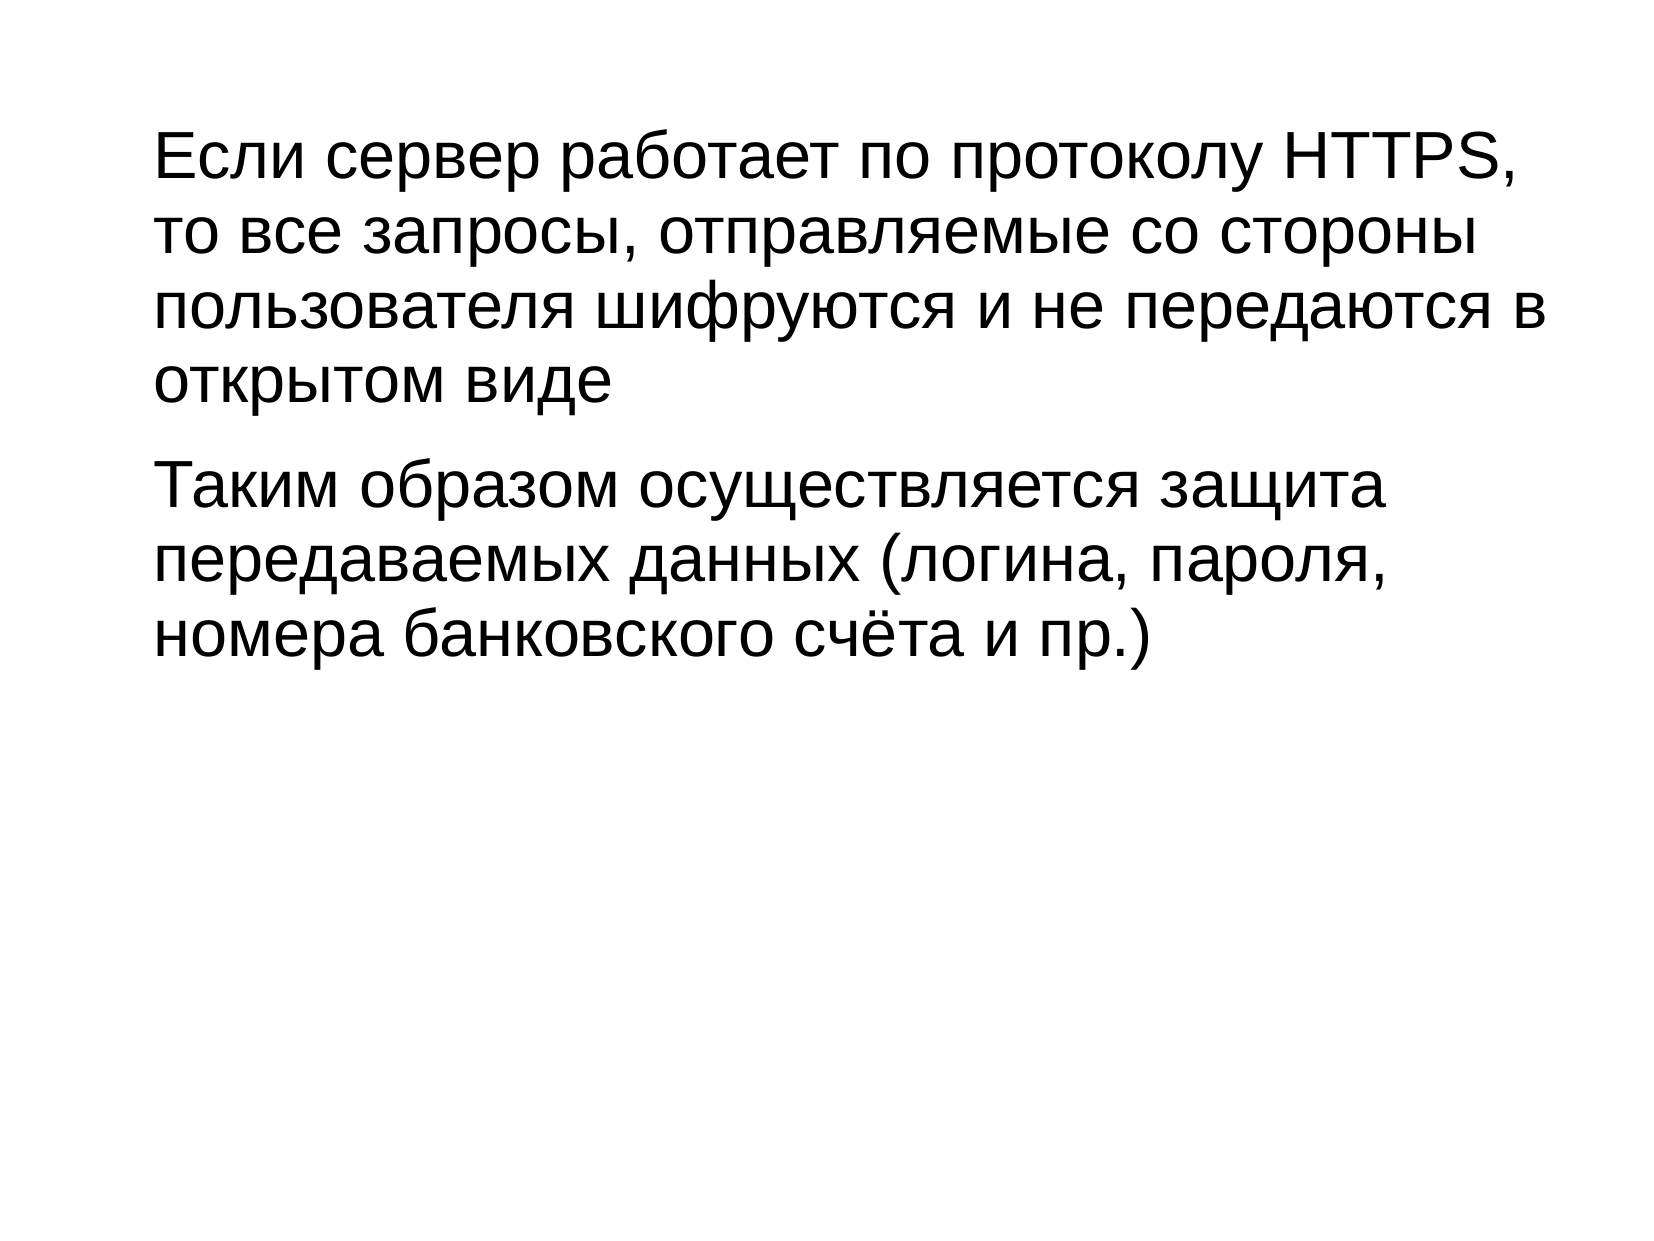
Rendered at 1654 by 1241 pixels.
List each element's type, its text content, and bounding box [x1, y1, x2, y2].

list Если сервер работает по протоколу HTTPS, то все запросы, отправляемые со стороны пользователя шифруются и не передаются в открытом виде Таким образом осуществляется защита передаваемых данных (логина, пароля, номера банковского счёта и пр.) [82, 118, 1571, 1109]
